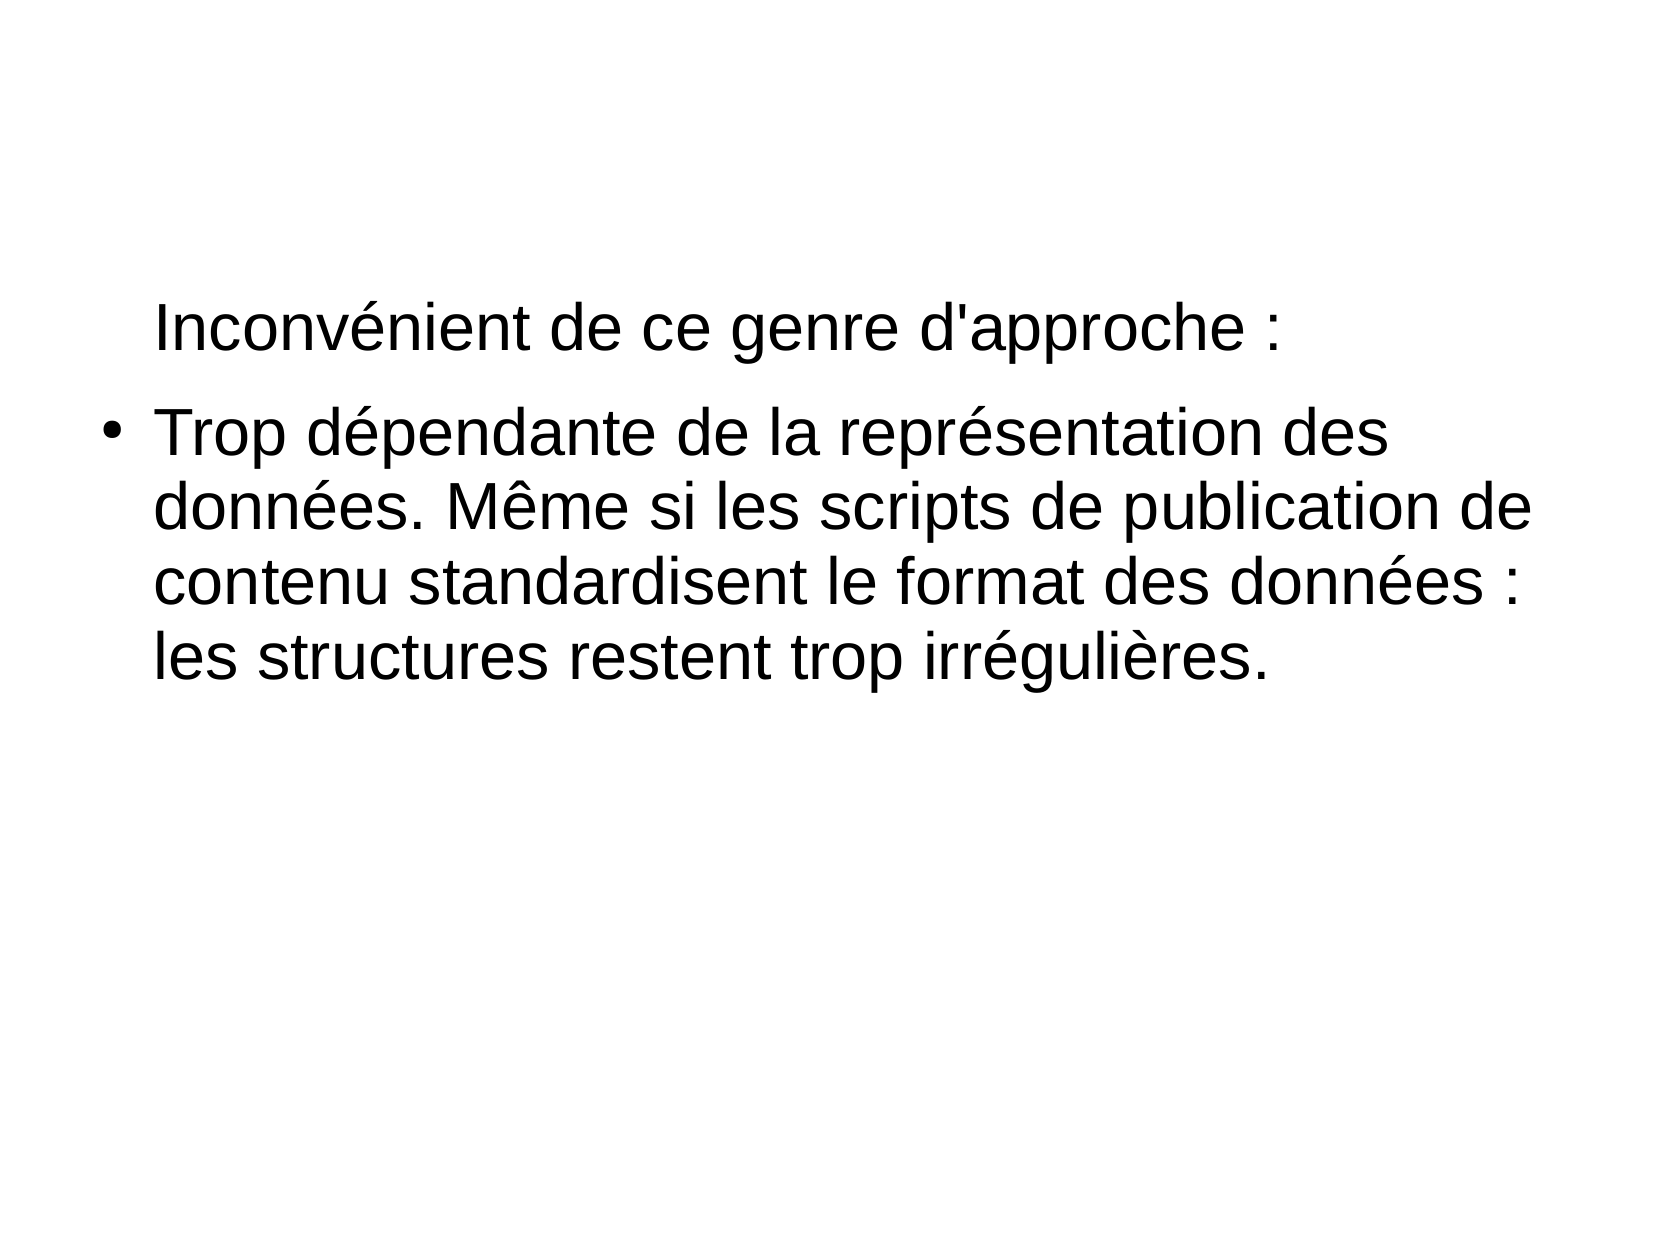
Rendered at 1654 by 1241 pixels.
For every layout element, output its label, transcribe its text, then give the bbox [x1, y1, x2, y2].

list Inconvénient de ce genre d'approche : Trop dépendante de la représentation des données. Même si les scripts de publication de contenu standardisent le format des données : les structures restent trop irrégulières. [82, 290, 1538, 1010]
